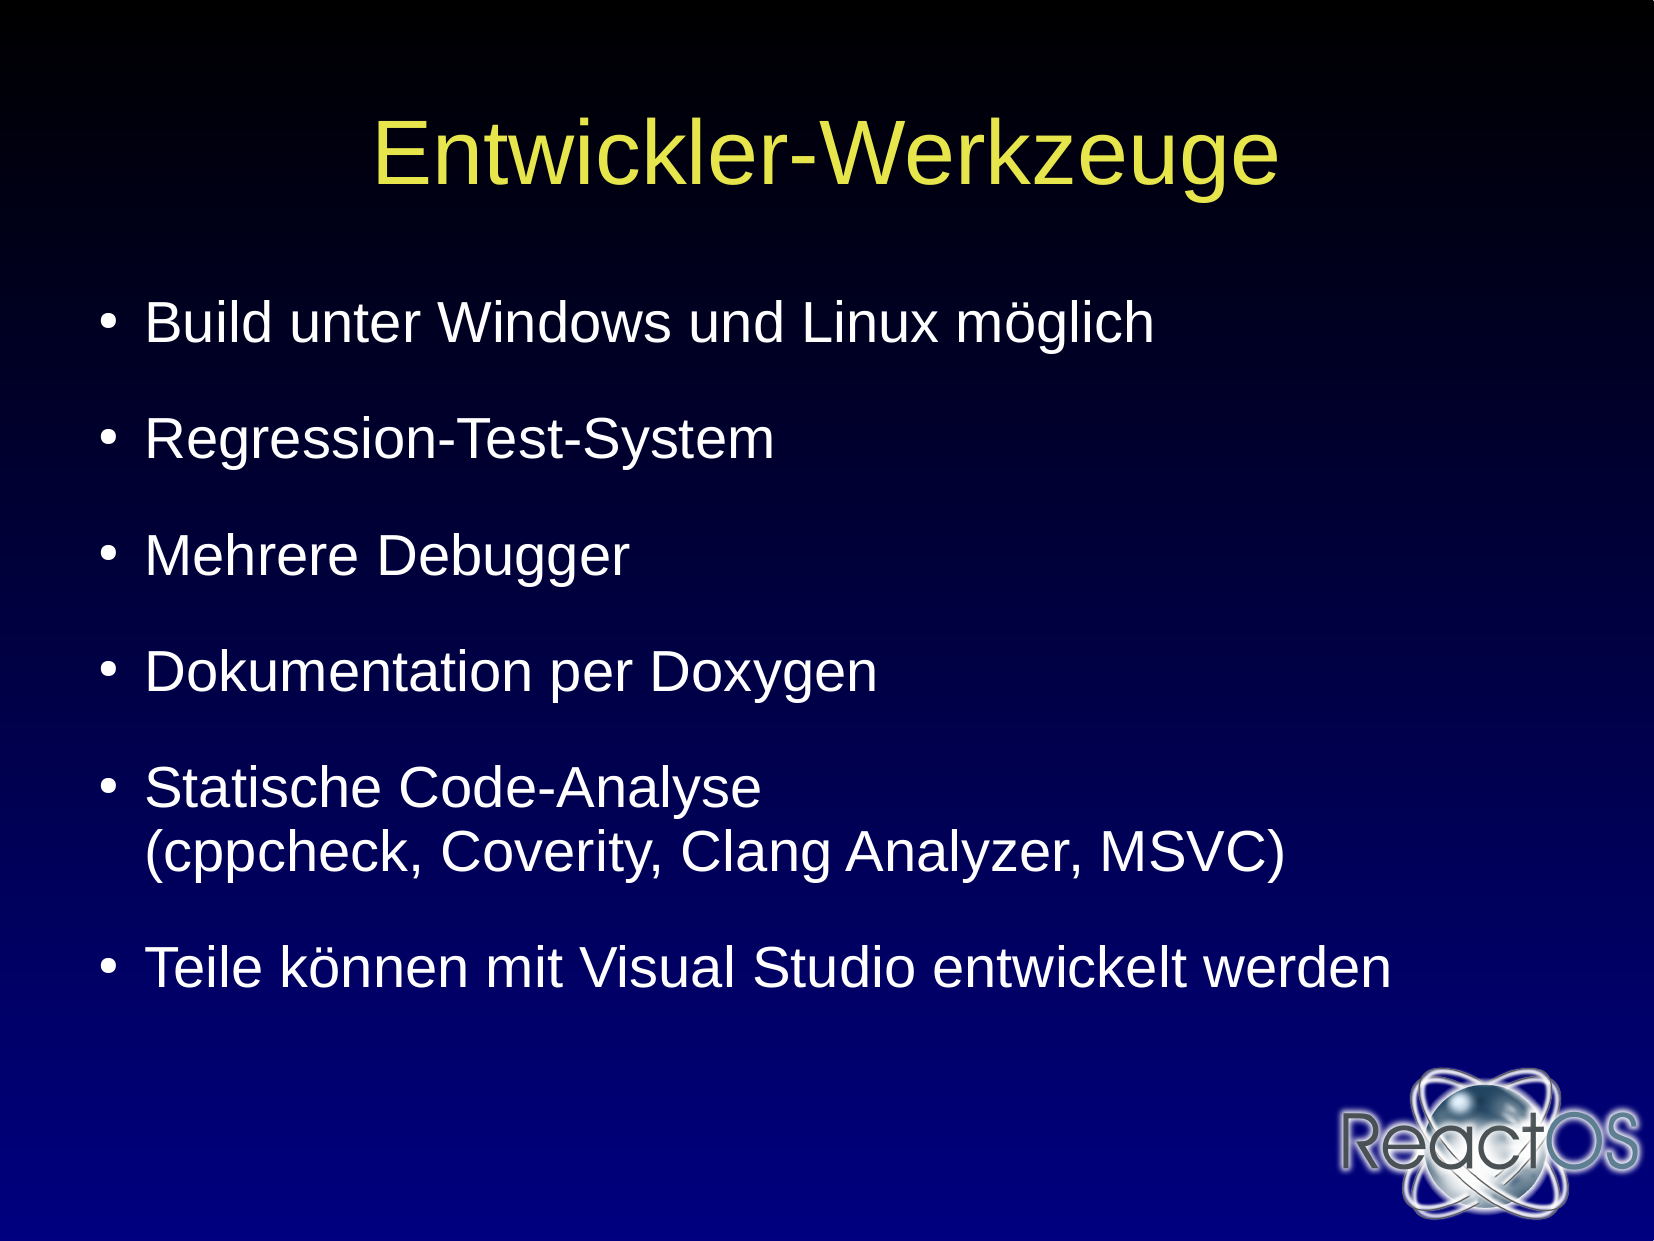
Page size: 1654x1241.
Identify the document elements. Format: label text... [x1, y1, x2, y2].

title Entwickler-Werkzeuge [82, 49, 1571, 257]
picture [1328, 1055, 1654, 1235]
list Build unter Windows und Linux möglich Regression-Test-System Mehrere Debugger Dokumentation per Doxygen Statische Code-Analyse (cppcheck, Coverity, Clang Analyzer, MSVC) Teile können mit Visual Studio entwickelt werden [82, 290, 1571, 1010]
